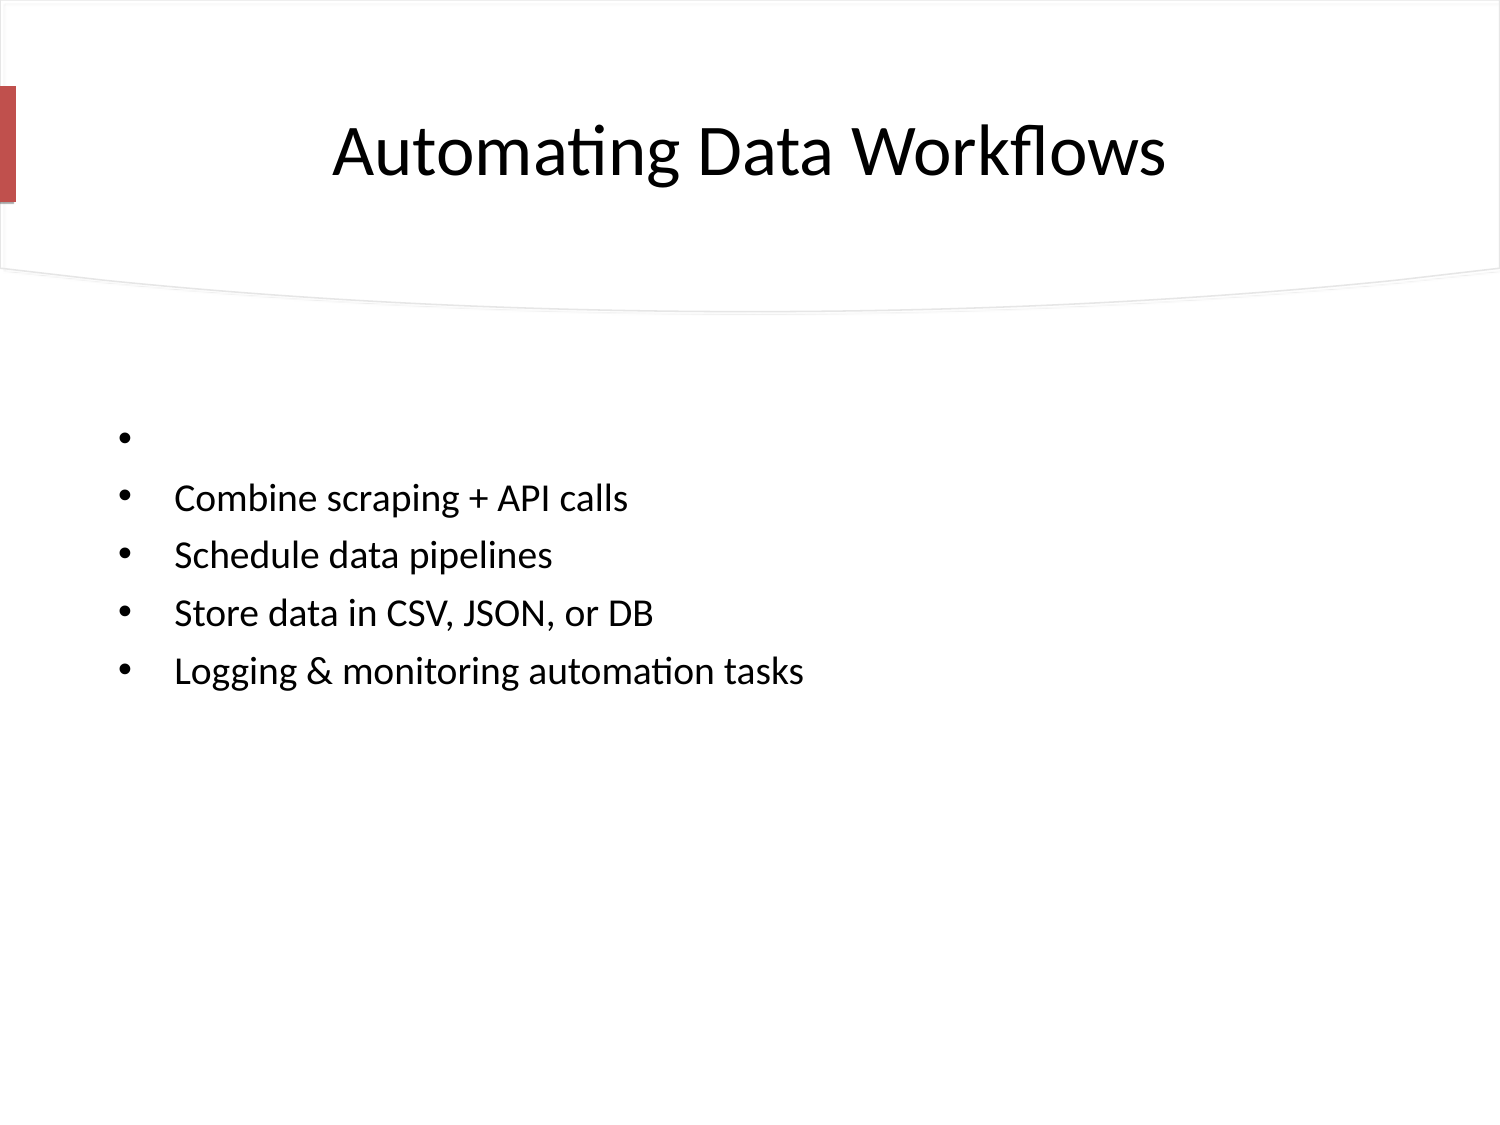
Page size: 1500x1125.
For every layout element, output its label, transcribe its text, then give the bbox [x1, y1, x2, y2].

text_box [0, 86, 16, 202]
title Automating Data Workflows [103, 41, 1397, 251]
list Combine scraping + API calls Schedule data pipelines Store data in CSV, JSON, or DB Logging & monitoring automation tasks [103, 406, 1397, 1013]
